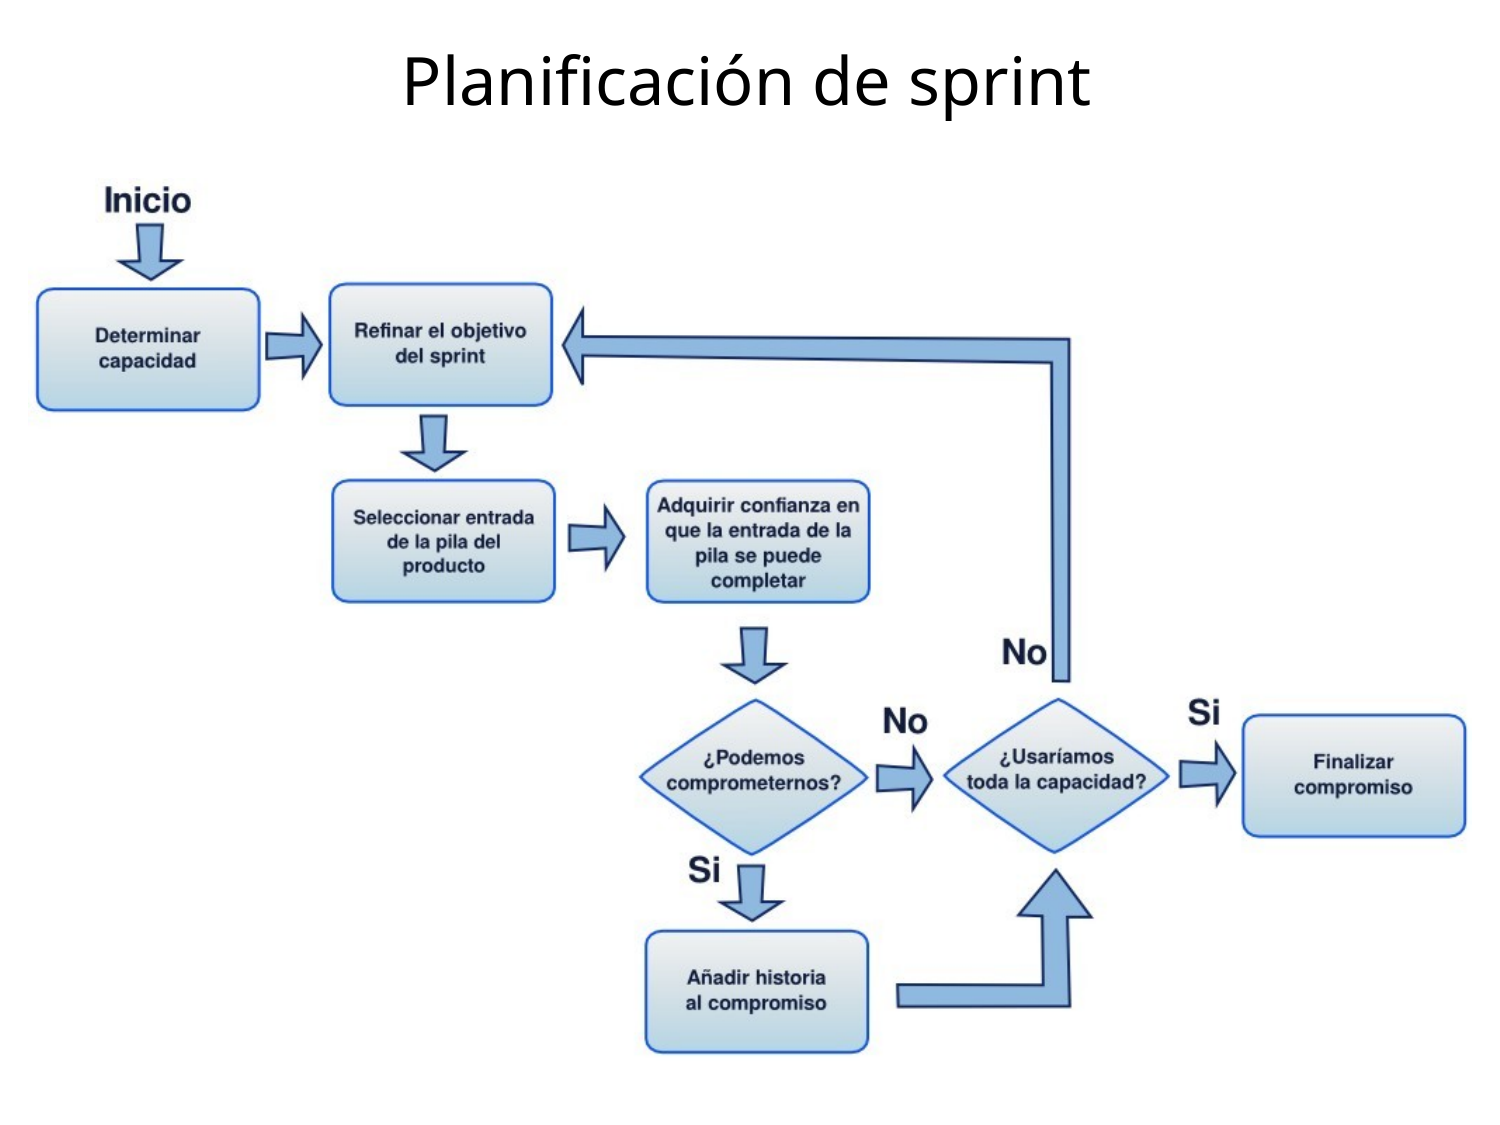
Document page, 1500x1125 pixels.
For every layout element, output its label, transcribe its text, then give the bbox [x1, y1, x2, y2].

picture [28, 178, 1472, 1065]
title Planificación de sprint [75, 28, 1420, 130]
